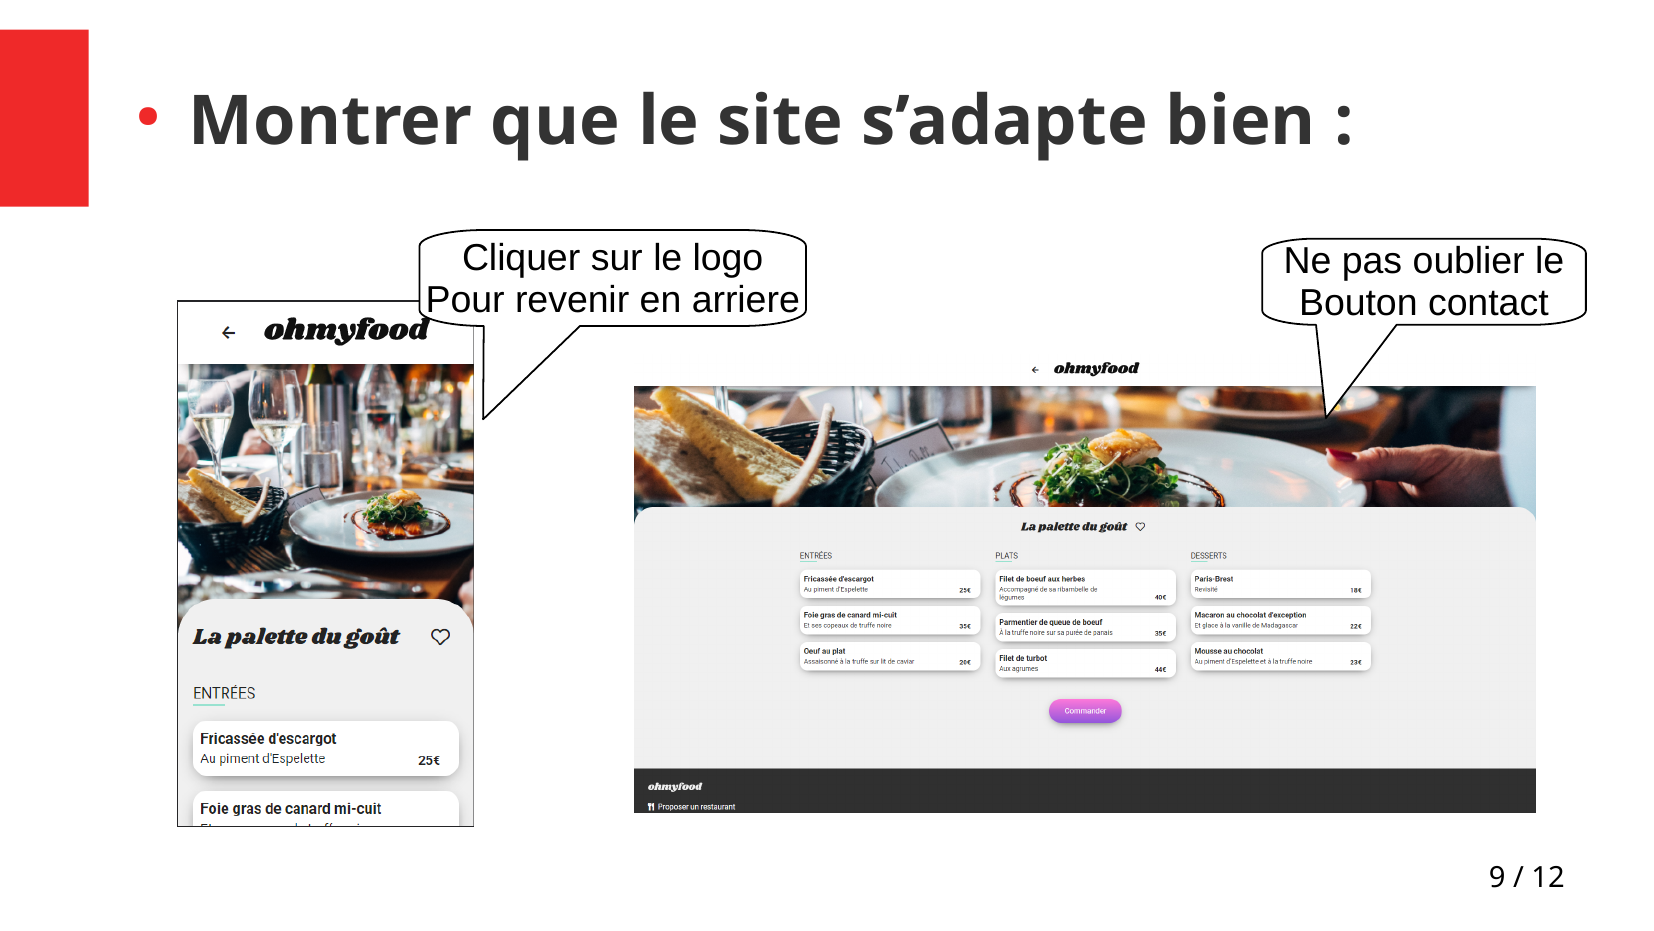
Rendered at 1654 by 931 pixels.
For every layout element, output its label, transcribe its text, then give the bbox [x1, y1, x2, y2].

picture [634, 354, 1536, 813]
title Montrer que le site s’adapte bien : [118, 29, 1595, 207]
text_box Cliquer sur le logo Pour revenir en arriere [419, 230, 806, 420]
text_box Ne pas oublier le Bouton contact [1262, 238, 1586, 419]
picture [177, 300, 474, 827]
